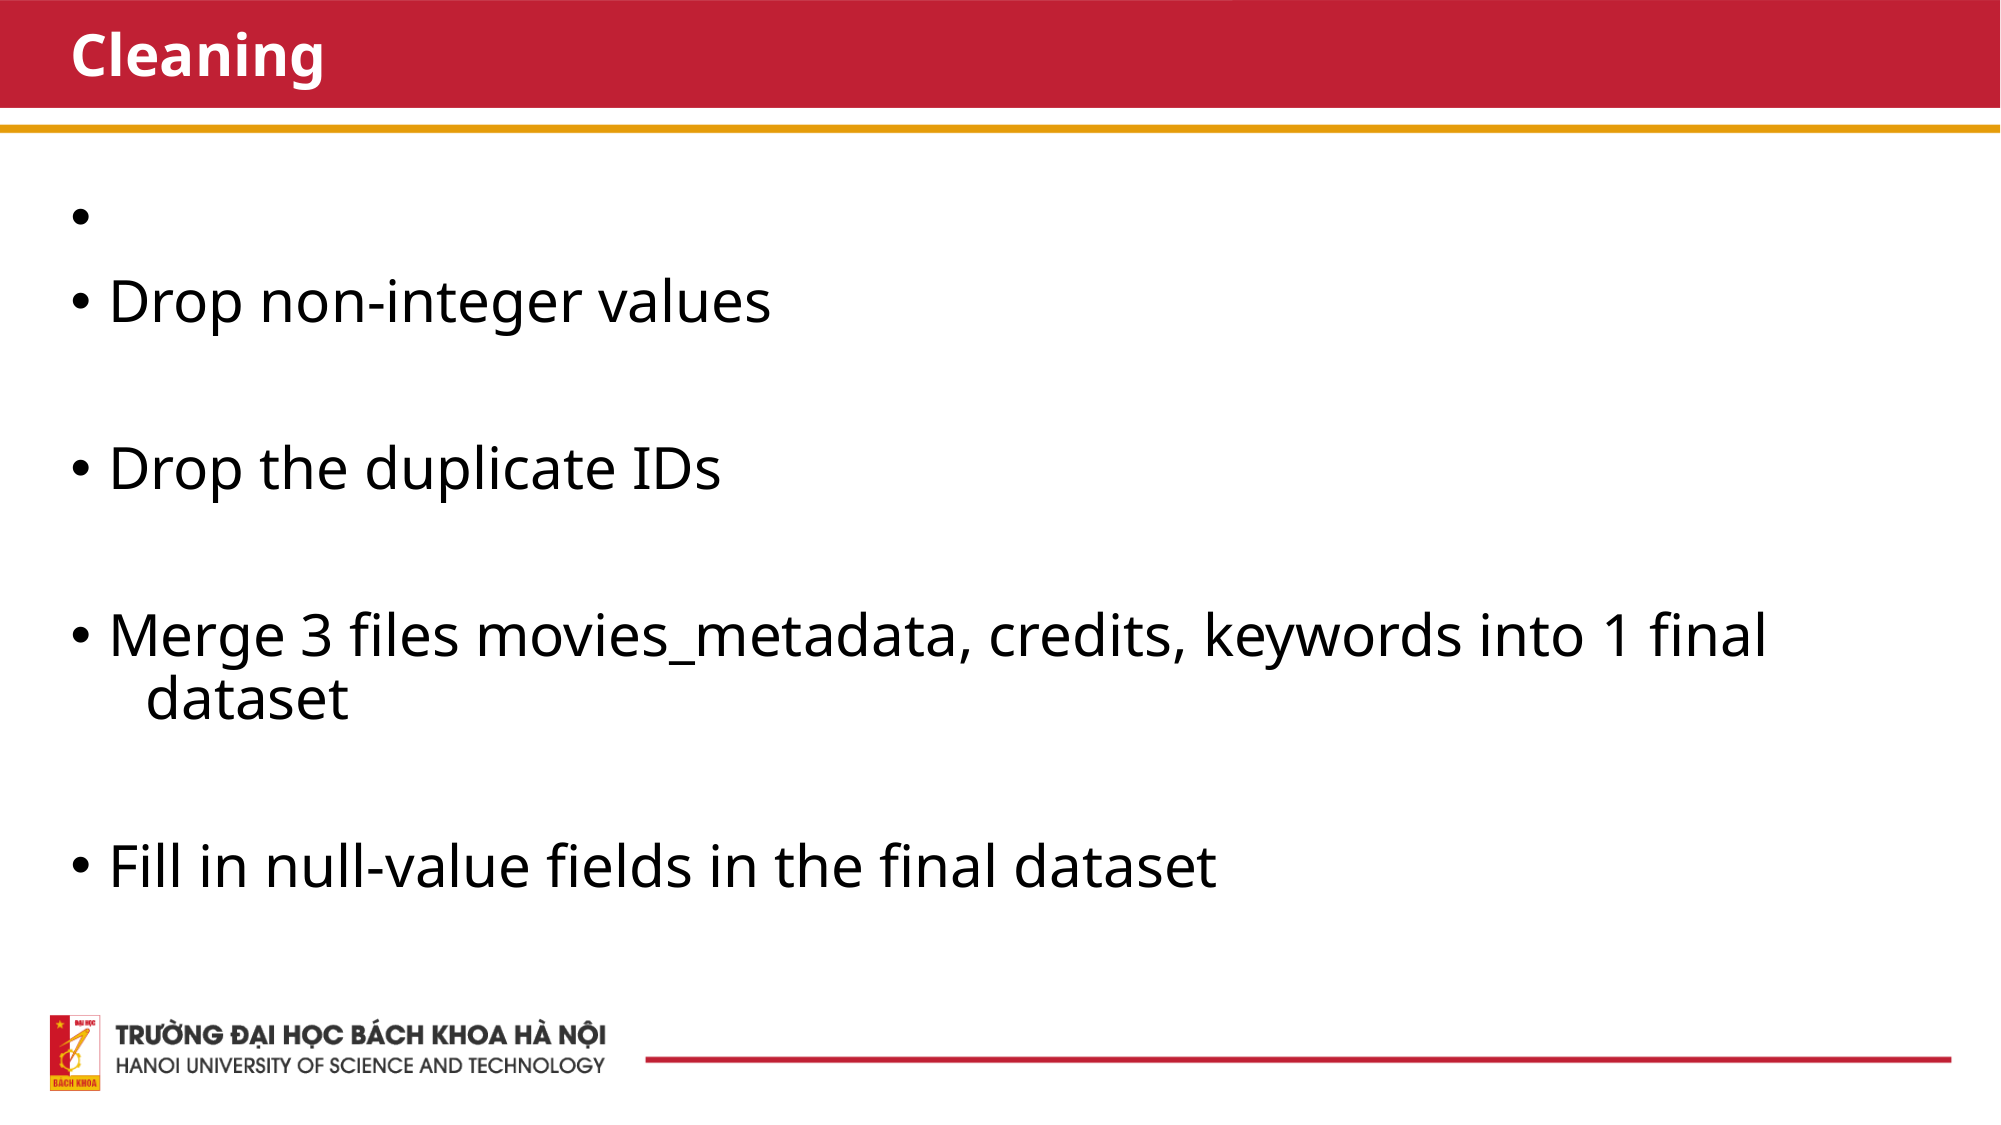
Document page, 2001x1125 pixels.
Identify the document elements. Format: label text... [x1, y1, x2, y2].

list Drop non-integer values Drop the duplicate IDs Merge 3 files movies_metadata, credits, keywords into 1 final dataset Fill in null-value fields in the final dataset [55, 173, 1945, 979]
title Cleaning [55, 18, 1945, 91]
